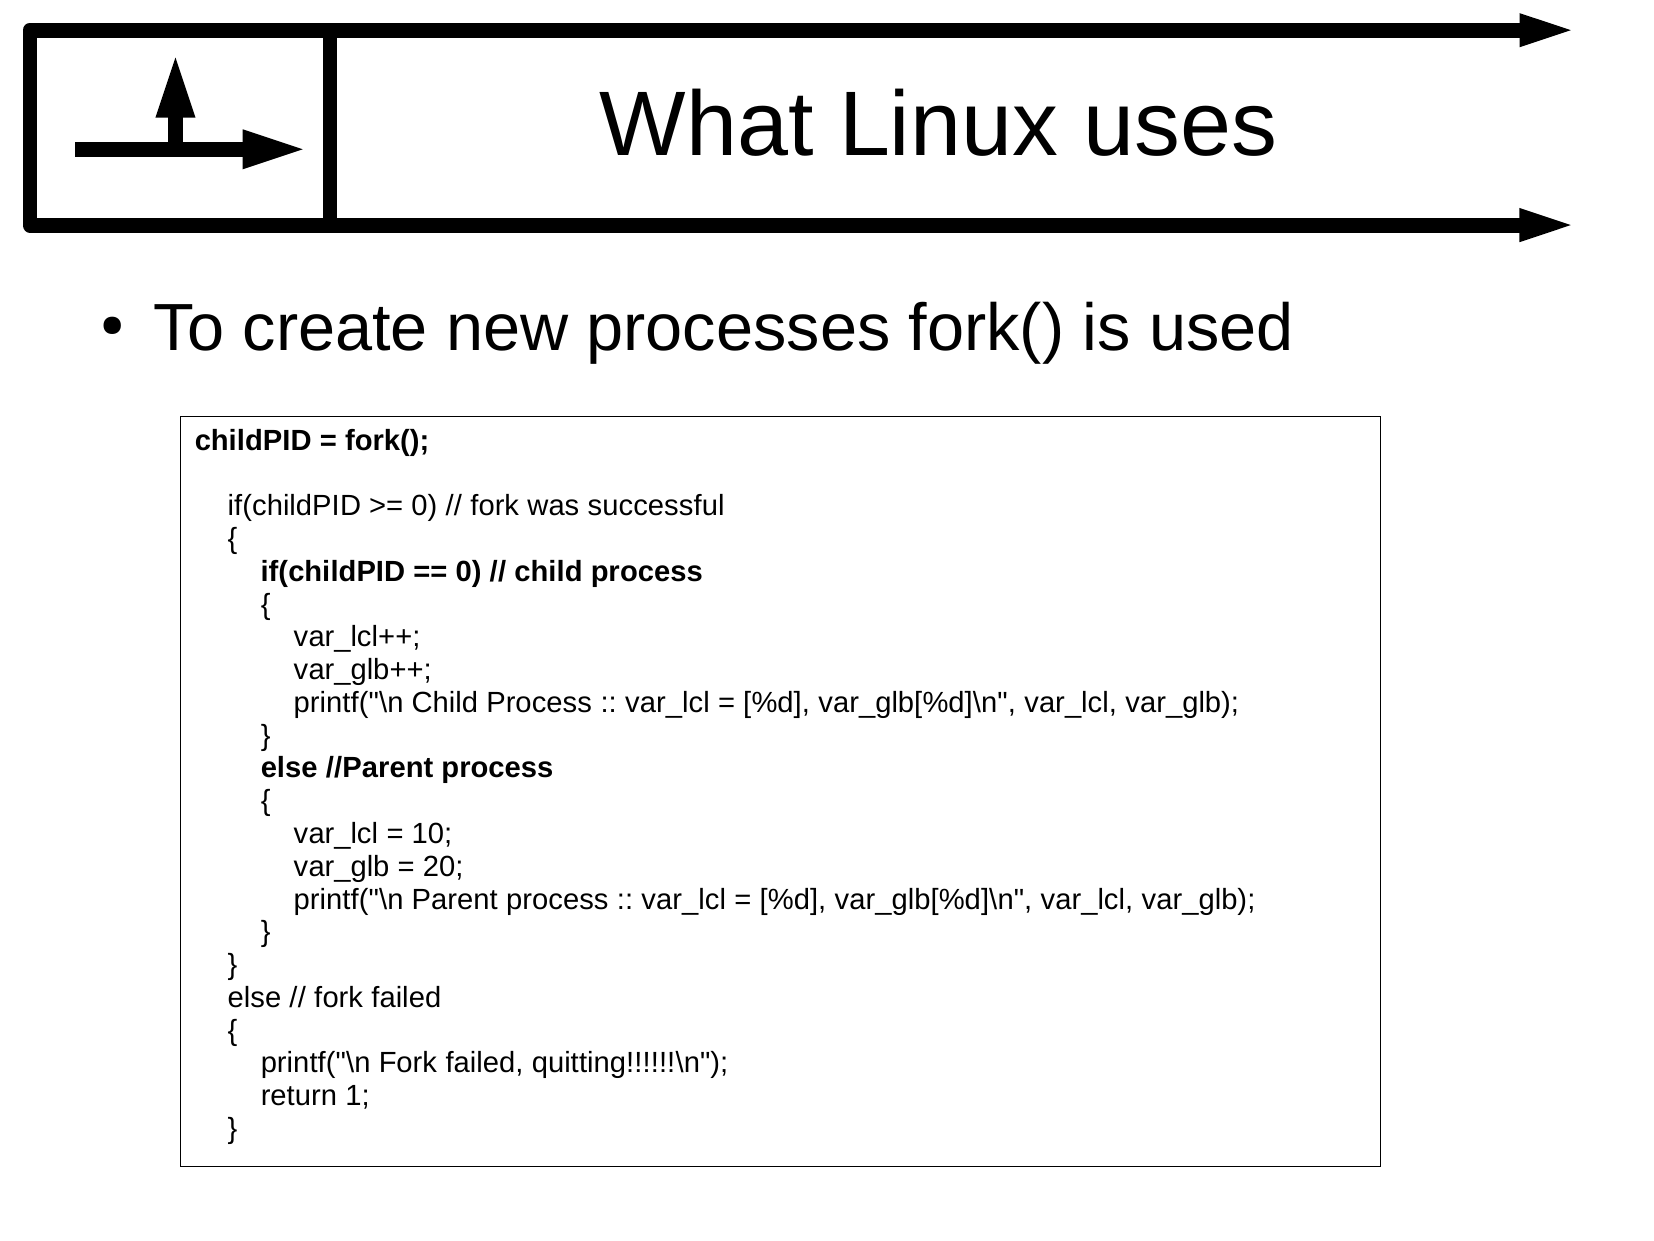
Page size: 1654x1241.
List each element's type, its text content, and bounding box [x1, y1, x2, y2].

title What Linux uses [194, 19, 1519, 23]
title What Linux uses [337, 19, 1654, 227]
title What Linux uses [194, 38, 323, 218]
list To create new processes fork() is used [82, 290, 1538, 406]
text_box childPID = fork(); if(childPID >= 0) // fork was successful { if(childPID == 0) // child process { var_lcl++; var_glb++; printf("\n Child Process :: var_lcl = [%d], var_glb[%d]\n", var_lcl, var_glb); } else //Parent process { var_lcl = 10; var_glb = 20; printf("\n Parent process :: var_lcl = [%d], var_glb[%d]\n", var_lcl, var_glb); } } else // fork failed { printf("\n Fork failed, quitting!!!!!!\n"); return 1; } [180, 416, 1381, 1167]
